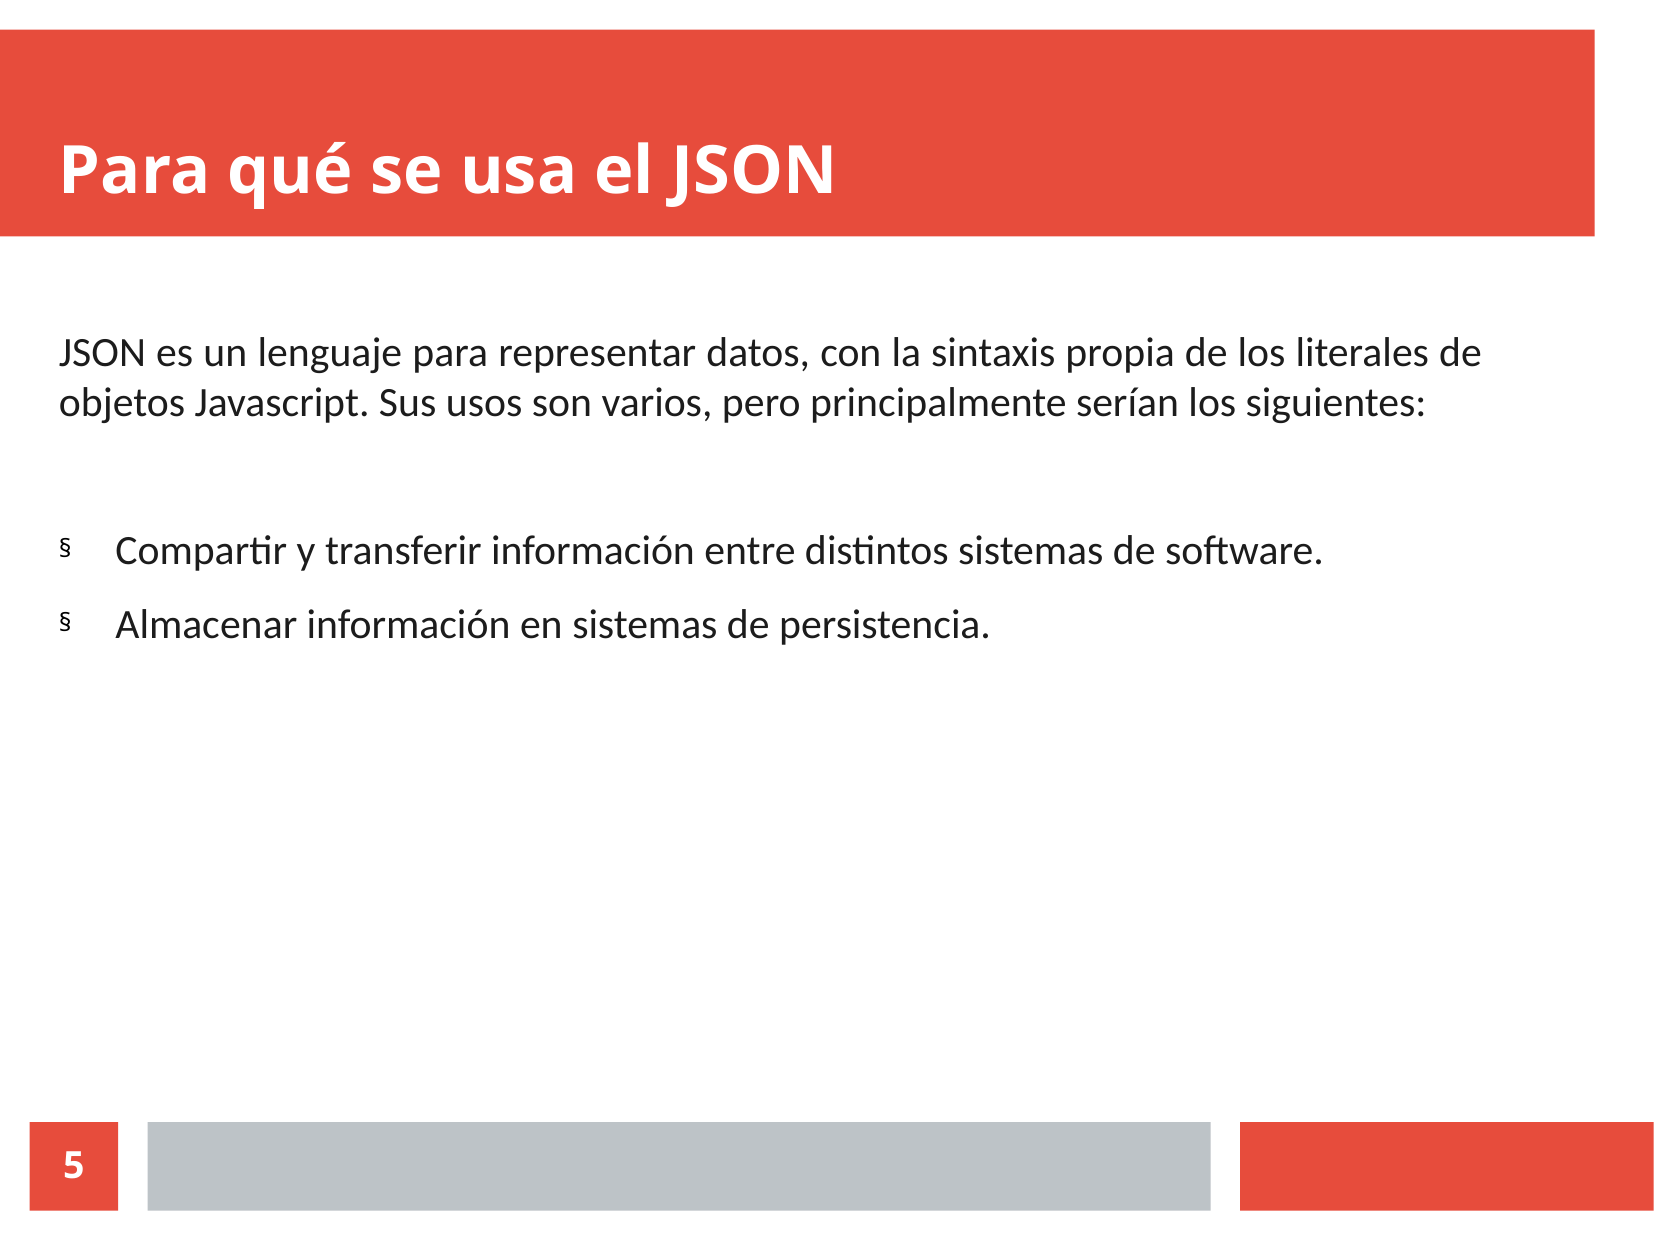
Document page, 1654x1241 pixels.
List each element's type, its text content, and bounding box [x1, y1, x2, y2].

text_box [29, 1122, 119, 1211]
title Para qué se usa el JSON [59, 59, 1595, 207]
list JSON es un lenguaje para representar datos, con la sintaxis propia de los literales de objetos Javascript. Sus usos son varios, pero principalmente serían los siguientes: Compartir y transferir información entre distintos sistemas de software. Almacenar información en sistemas de persistencia. [59, 324, 1565, 1093]
